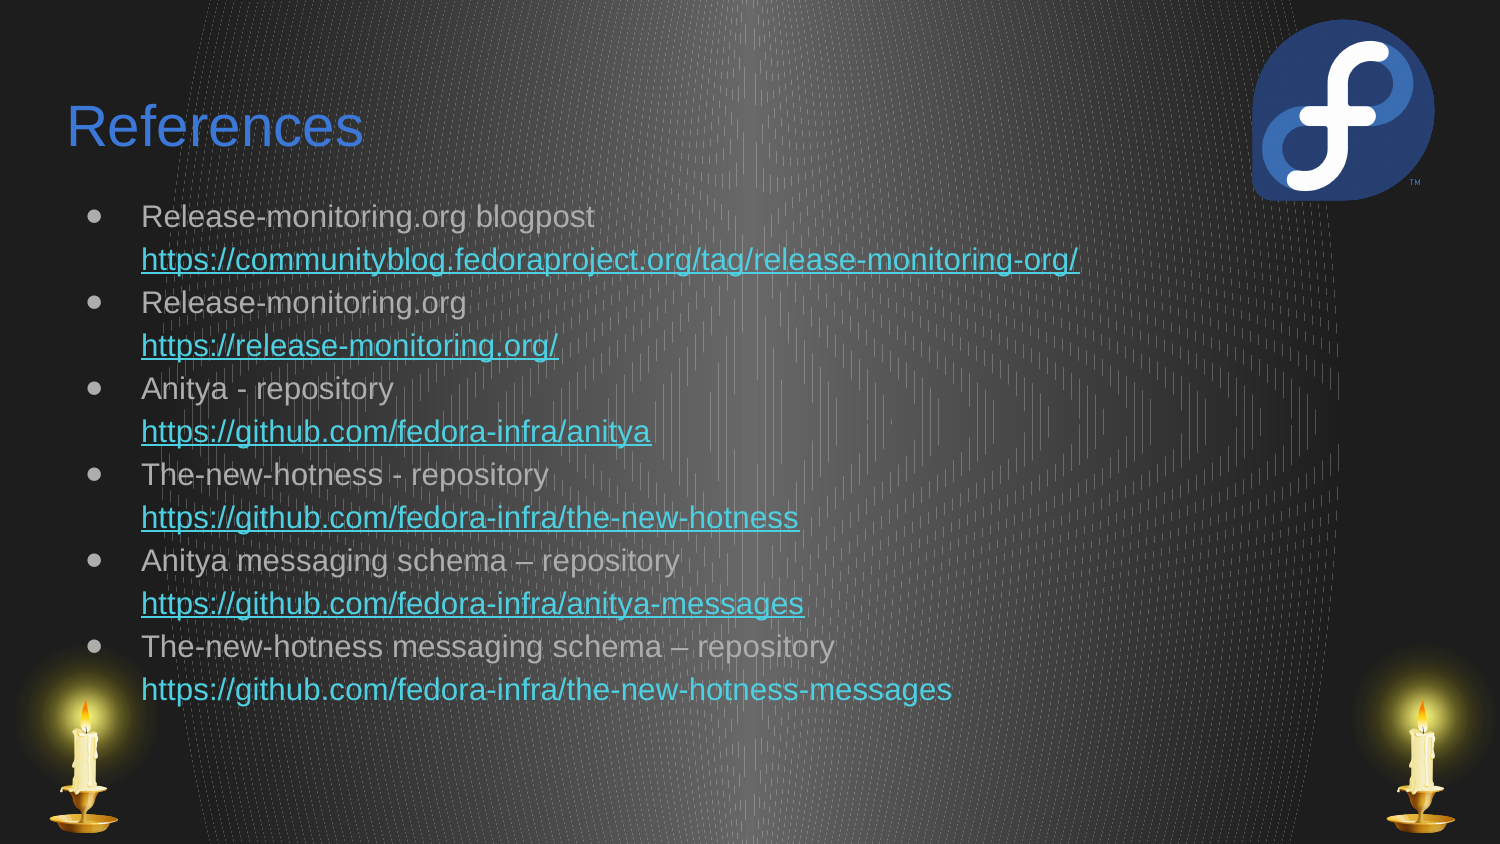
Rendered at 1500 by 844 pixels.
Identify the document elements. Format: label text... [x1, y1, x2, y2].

picture [1347, 640, 1500, 835]
list Release-monitoring.org blogpost https://communityblog.fedoraproject.org/tag/release-monitoring-org/ Release-monitoring.org https://release-monitoring.org/ Anitya - repository https://github.com/fedora-infra/anitya The-new-hotness - repository https://github.com/fedora-infra/the-new-hotness Anitya messaging schema – repository https://github.com/fedora-infra/anitya-messages The-new-hotness messaging schema – repository https://github.com/fedora-infra/the-new-hotness-messages [51, 175, 1449, 724]
picture [1252, 19, 1435, 201]
picture [10, 640, 163, 835]
title References [51, 72, 1252, 167]
